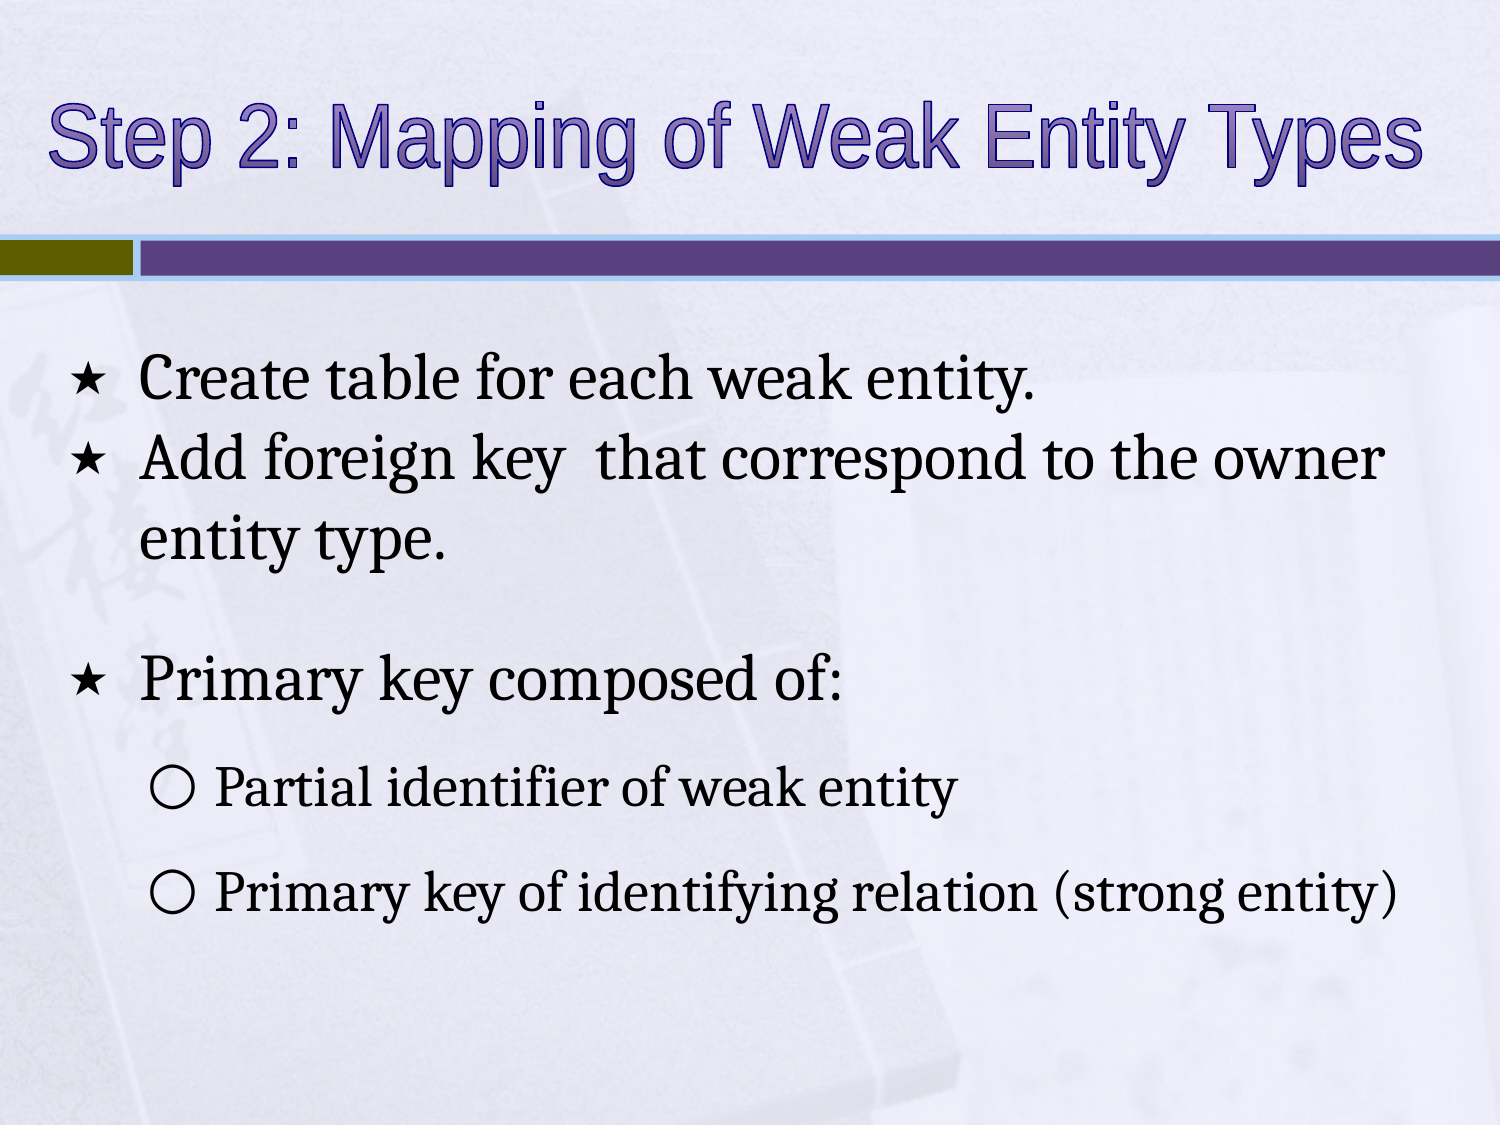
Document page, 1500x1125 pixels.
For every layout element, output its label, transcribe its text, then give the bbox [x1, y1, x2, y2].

text_box Step 2: Mapping of Weak Entity Types [597, 118, 635, 187]
text_box Step 2: Mapping of Weak Entity Types [708, 101, 731, 168]
text_box Step 2: Mapping of Weak Entity Types [831, 118, 870, 169]
picture [0, 0, 1500, 234]
text_box Step 2: Mapping of Weak Entity Types [1123, 108, 1145, 169]
text_box Step 2: Mapping of Weak Entity Types [240, 103, 278, 168]
text_box Step 2: Mapping of Weak Entity Types [665, 118, 704, 169]
text_box Step 2: Mapping of Weak Entity Types [173, 118, 211, 187]
text_box Step 2: Mapping of Weak Entity Types [126, 118, 165, 169]
text_box Step 2: Mapping of Weak Entity Types [988, 104, 1033, 168]
text_box Step 2: Mapping of Weak Entity Types [1145, 119, 1186, 187]
picture [0, 282, 1500, 1125]
text_box Step 2: Mapping of Weak Entity Types [445, 118, 482, 187]
text_box Step 2: Mapping of Weak Entity Types [1298, 118, 1335, 187]
text_box Step 2: Mapping of Weak Entity Types [752, 104, 830, 168]
text_box Step 2: Mapping of Weak Entity Types [554, 118, 589, 168]
text_box Step 2: Mapping of Weak Entity Types [101, 108, 123, 169]
text_box Step 2: Mapping of Weak Entity Types [490, 118, 528, 187]
text_box Step 2: Mapping of Weak Entity Types [333, 104, 388, 168]
text_box Step 2: Mapping of Weak Entity Types [1385, 118, 1422, 169]
text_box Step 2: Mapping of Weak Entity Types [49, 103, 97, 169]
text_box Step 2: Mapping of Weak Entity Types [1082, 108, 1104, 169]
text_box Step 2: Mapping of Weak Entity Types [924, 101, 960, 168]
text_box Step 2: Mapping of Weak Entity Types [1341, 118, 1380, 169]
list Create table for each weak entity. Add foreign key that correspond to the owner entity type. Primary key composed of: Partial identifier of weak entity Primary key of identifying relation (strong entity) [49, 285, 1468, 1080]
text_box Step 2: Mapping of Weak Entity Types [876, 118, 919, 169]
text_box Step 2: Mapping of Weak Entity Types [1208, 104, 1255, 168]
text_box Step 2: Mapping of Weak Entity Types [1041, 118, 1077, 168]
text_box Step 2: Mapping of Weak Entity Types [1252, 119, 1293, 187]
text_box Step 2: Mapping of Weak Entity Types [398, 118, 440, 169]
